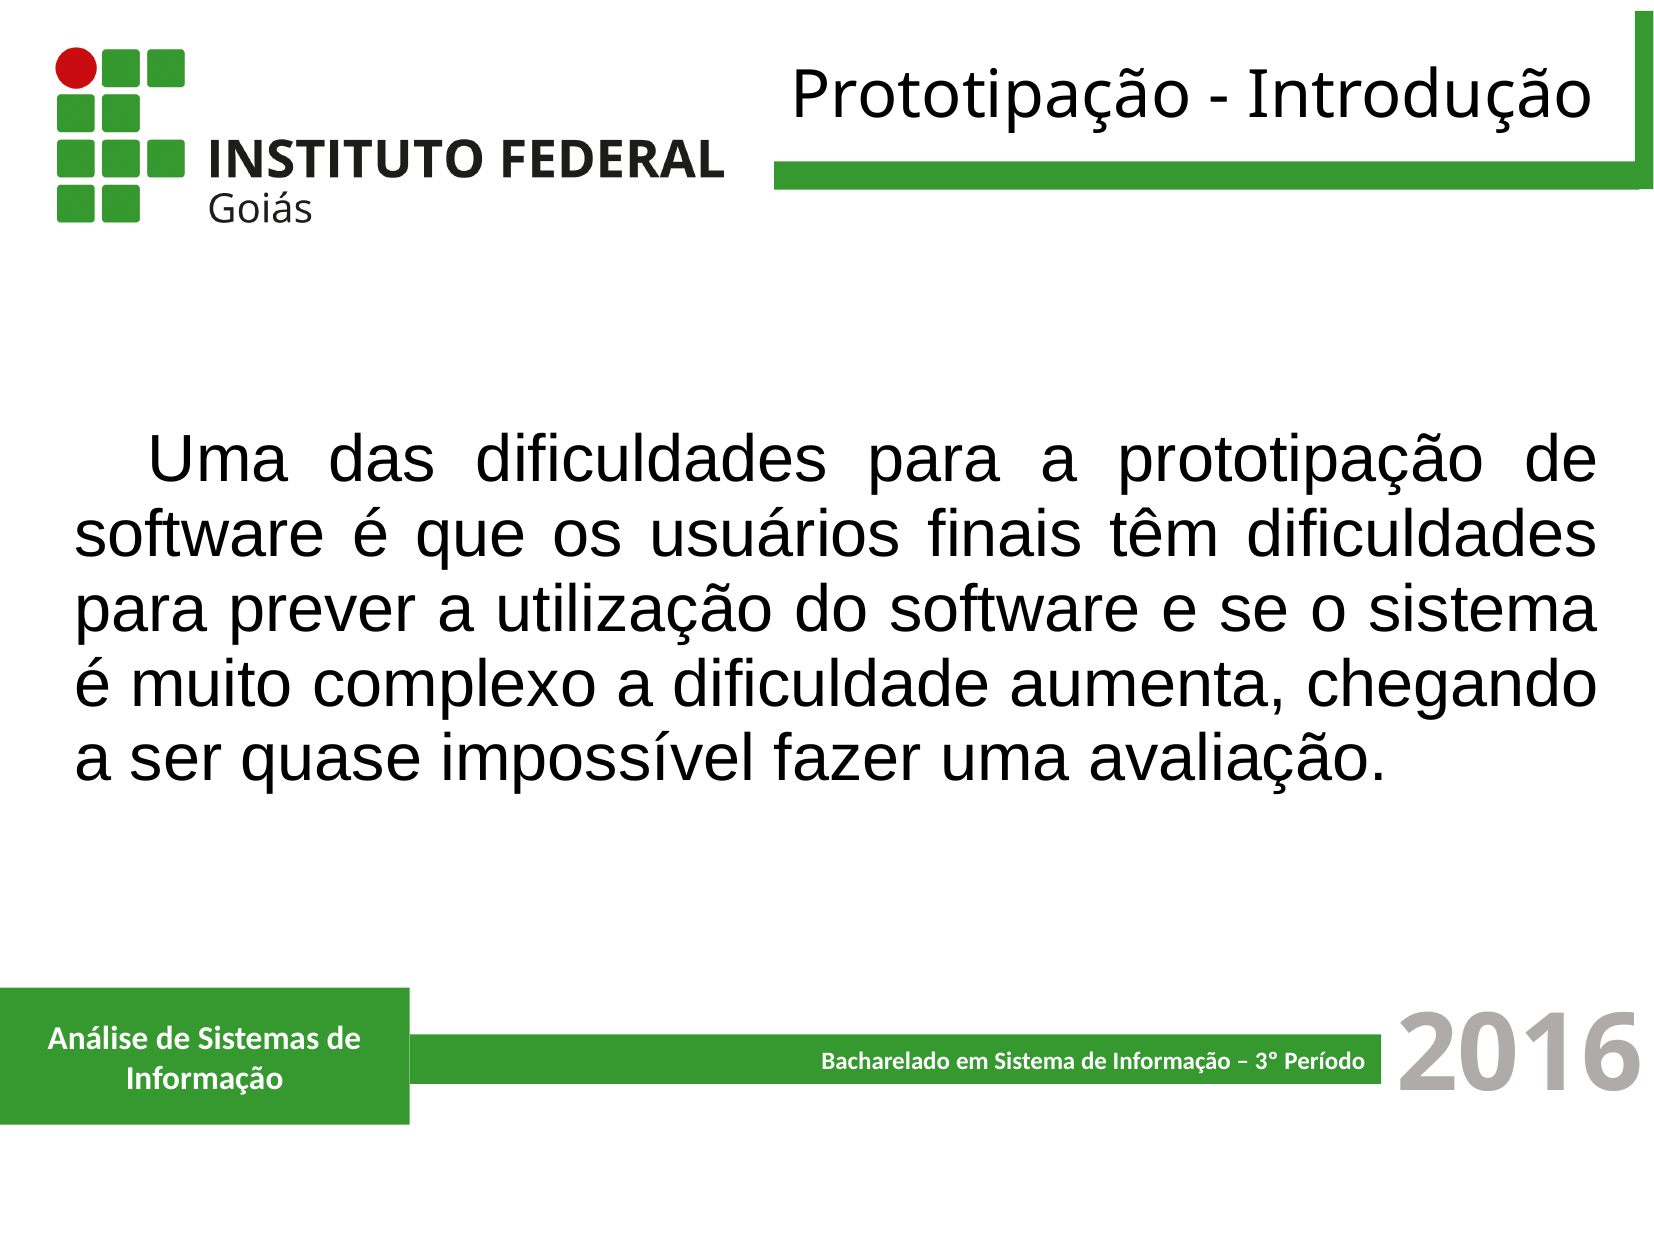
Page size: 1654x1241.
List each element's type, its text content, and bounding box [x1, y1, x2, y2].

text_box Uma das dificuldades para a prototipação de software é que os usuários finais têm dificuldades para prever a utilização do software e se o sistema é muito complexo a dificuldade aumenta, chegando a ser quase impossível fazer uma avaliação. [59, 264, 1615, 940]
text_box Prototipação - Introdução [860, 42, 1610, 138]
text_box 2016 [1381, 975, 1648, 1125]
text_box [774, 10, 1654, 190]
text_box Análise de Sistemas de Informação [0, 987, 410, 1125]
text_box Bacharelado em Sistema de Informação – 3º Período [410, 1034, 1382, 1084]
picture [5, 5, 774, 265]
